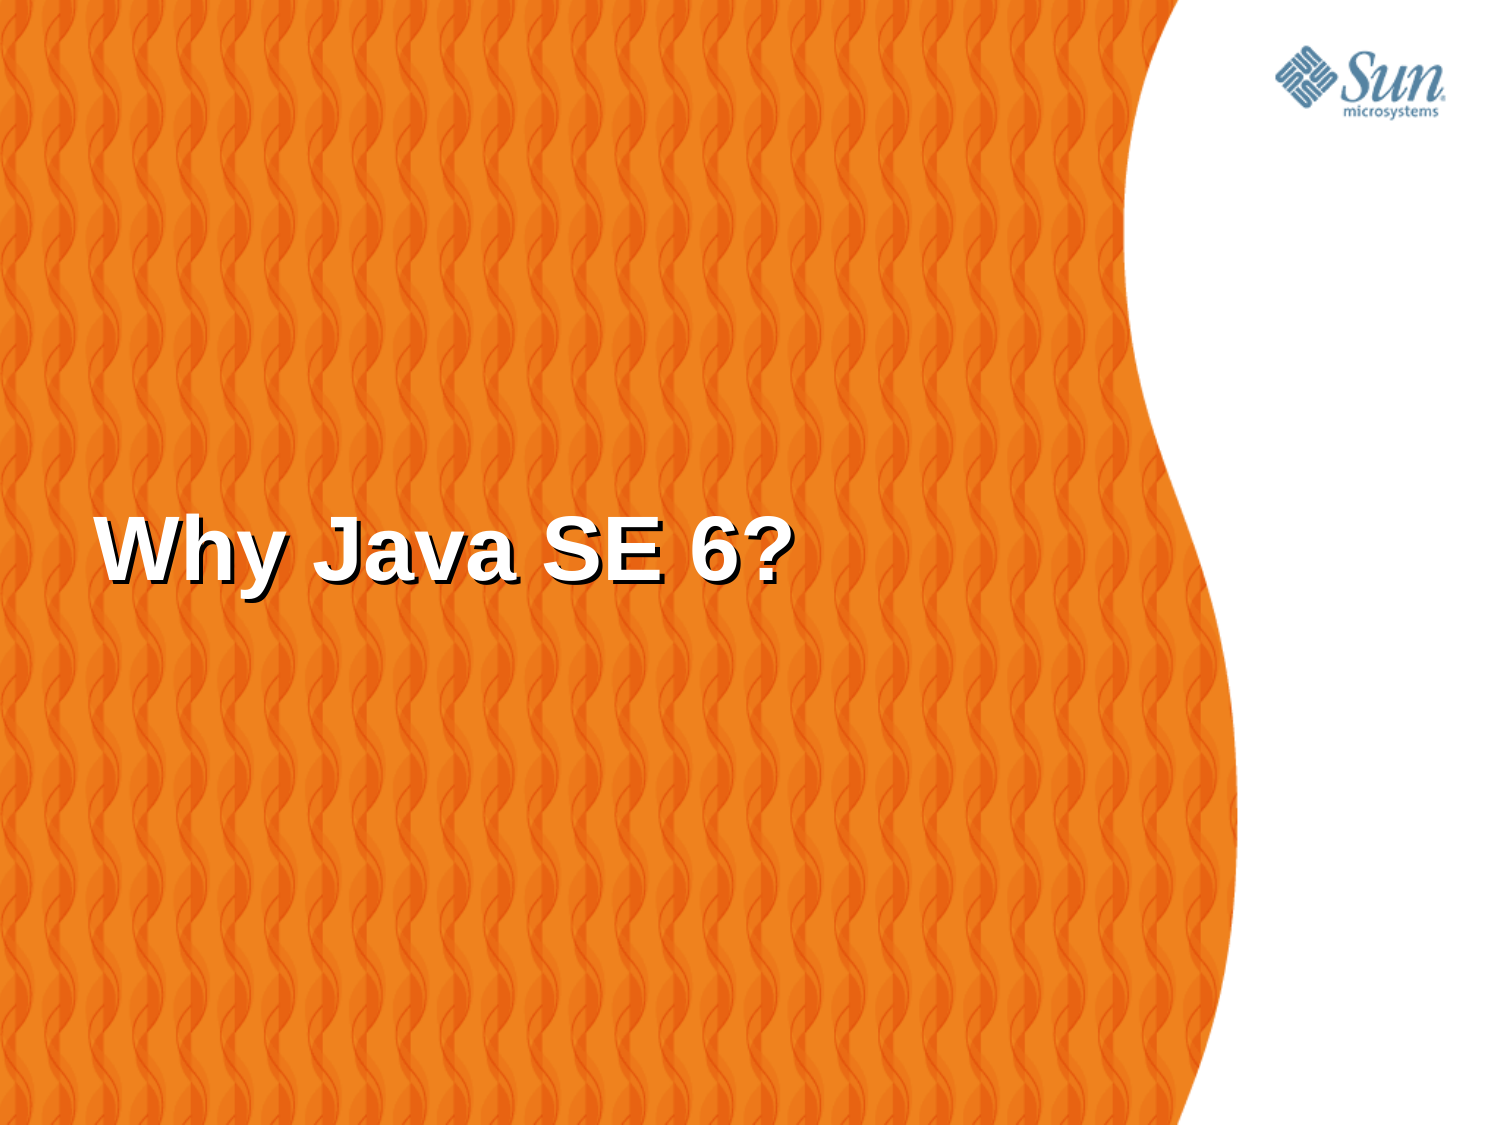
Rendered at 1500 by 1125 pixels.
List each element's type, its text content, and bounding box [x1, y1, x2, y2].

picture [0, 0, 1500, 1125]
title Why Java SE 6? [93, 292, 1059, 600]
